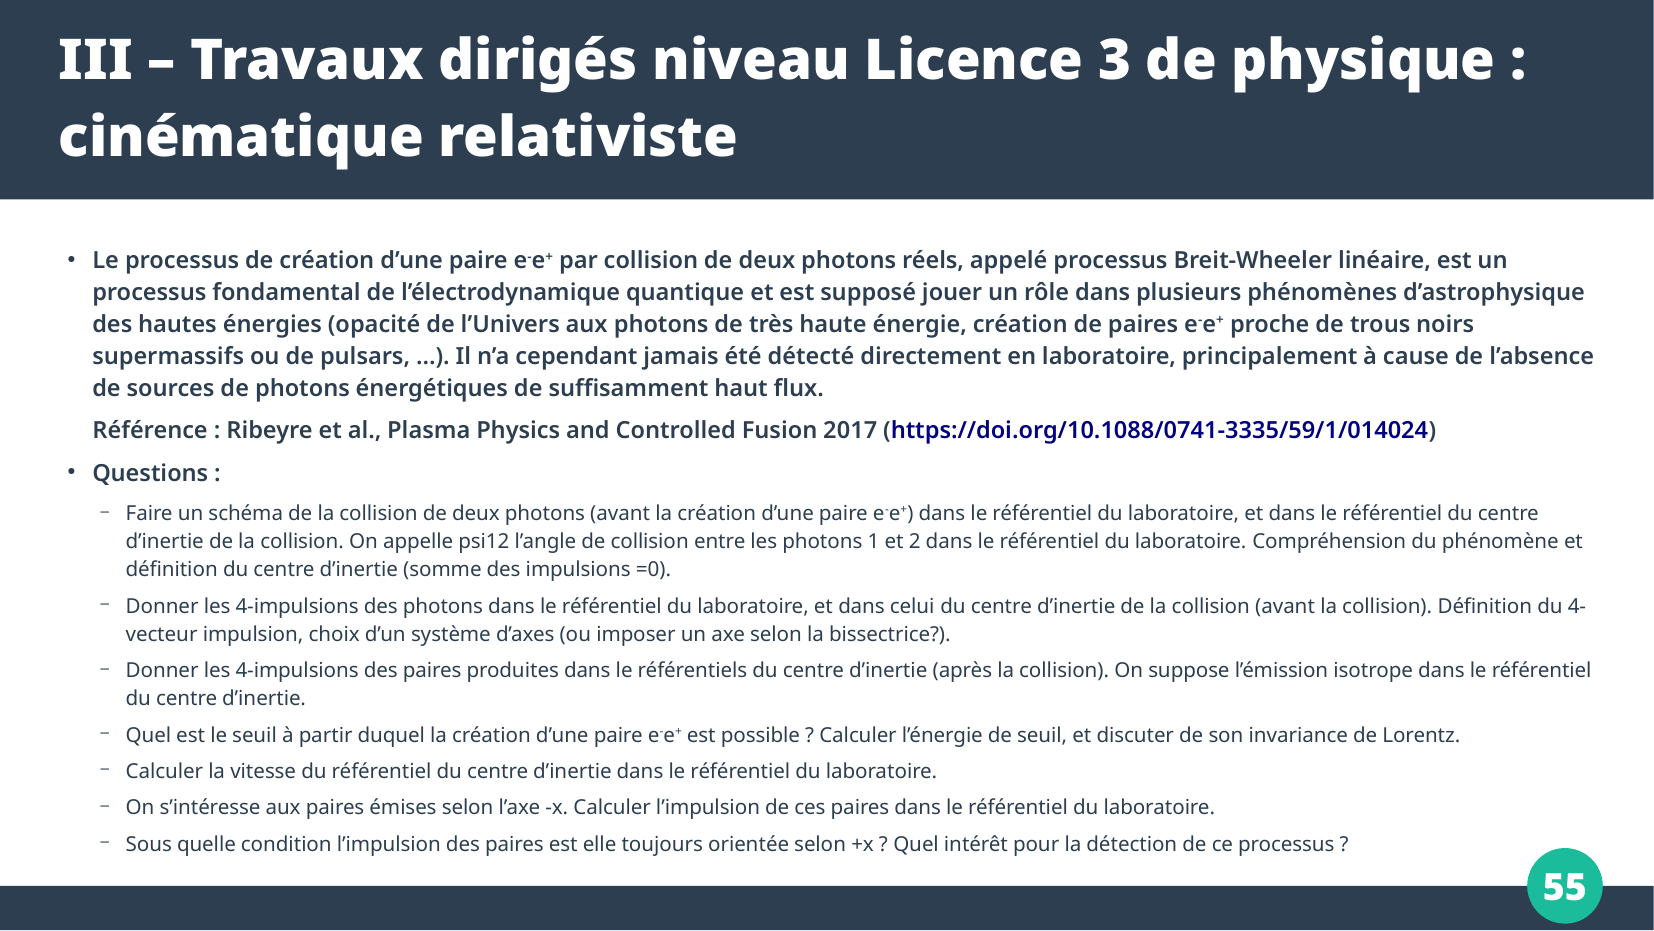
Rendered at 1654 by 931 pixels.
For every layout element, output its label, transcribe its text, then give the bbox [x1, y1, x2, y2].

list Le processus de création d’une paire e-e+ par collision de deux photons réels, appelé processus Breit-Wheeler linéaire, est un processus fondamental de l’électrodynamique quantique et est supposé jouer un rôle dans plusieurs phénomènes d’astrophysique des hautes énergies (opacité de l’Univers aux photons de très haute énergie, création de paires e-e+ proche de trous noirs supermassifs ou de pulsars, …). Il n’a cependant jamais été détecté directement en laboratoire, principalement à cause de l’absence de sources de photons énergétiques de suffisamment haut flux. Référence : Ribeyre et al., Plasma Physics and Controlled Fusion 2017 (https://doi.org/10.1088/0741-3335/59/1/014024) Questions : Faire un schéma de la collision de deux photons (avant la création d’une paire e-e+) dans le référentiel du laboratoire, et dans le référentiel du centre d’inertie de la collision. On appelle psi12 l’angle de collision entre les photons 1 et 2 dans le référentiel du laboratoire. Compréhension du phénomène et définition du centre d’inertie (somme des impulsions =0). Donner les 4-impulsions des photons dans le référentiel du laboratoire, et dans celui du centre d’inertie de la collision (avant la collision). Définition du 4-vecteur impulsion, choix d’un système d’axes (ou imposer un axe selon la bissectrice?). Donner les 4-impulsions des paires produites dans le référentiels du centre d’inertie (après la collision). On suppose l’émission isotrope dans le référentiel du centre d’inertie. Quel est le seuil à partir duquel la création d’une paire e-e+ est possible ? Calculer l’énergie de seuil, et discuter de son invariance de Lorentz. Calculer la vitesse du référentiel du centre d’inertie dans le référentiel du laboratoire. On s’intéresse aux paires émises selon l’axe -x. Calculer l’impulsion de ces paires dans le référentiel du laboratoire. Sous quelle condition l’impulsion des paires est elle toujours orientée selon +x ? Quel intérêt pour la détection de ce processus ? [59, 243, 1595, 864]
title III – Travaux dirigés niveau Licence 3 de physique : cinématique relativiste [59, 37, 1595, 155]
